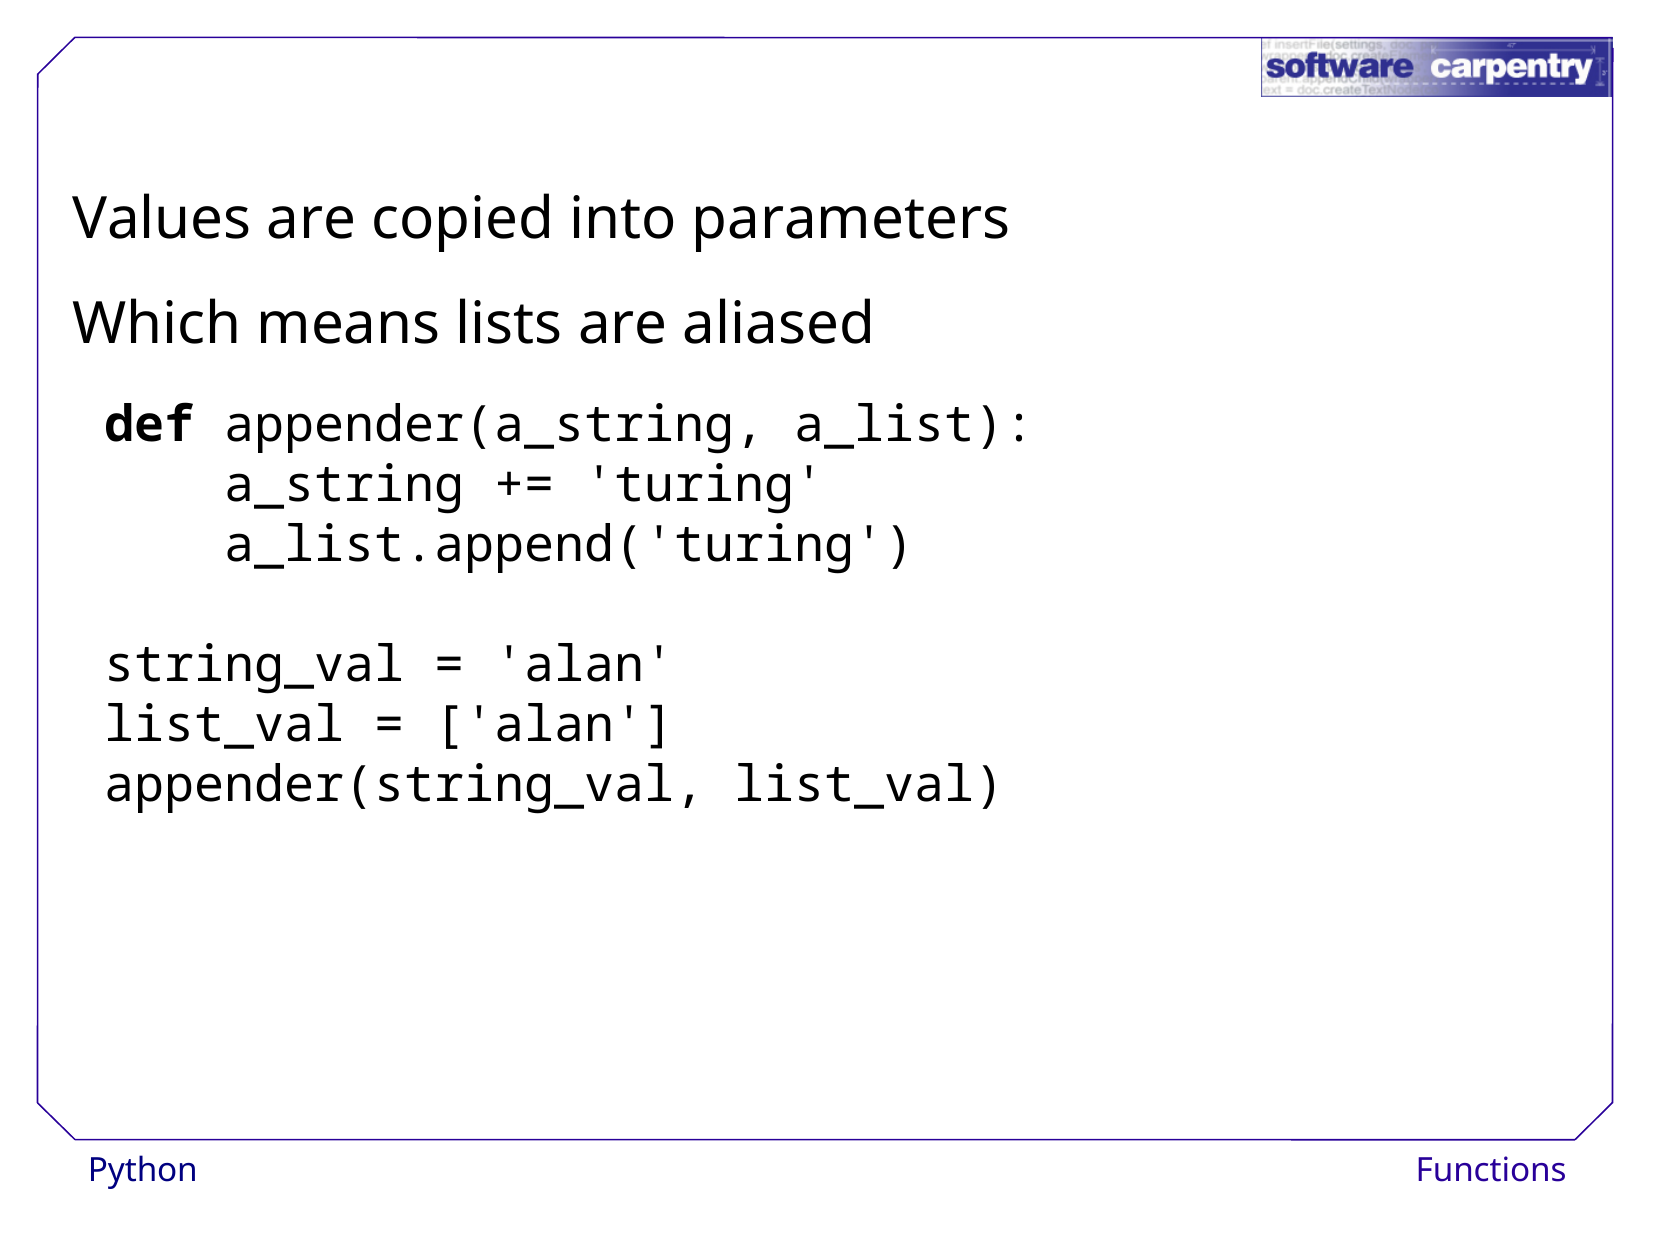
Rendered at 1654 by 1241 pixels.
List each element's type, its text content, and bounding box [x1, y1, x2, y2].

text_box Values are copied into parameters Which means lists are aliased [57, 137, 1175, 364]
picture [1261, 39, 1613, 97]
text_box def appender(a_string, a_list): a_string += 'turing' a_list.append('turing') string_val = 'alan' list_val = ['alan'] appender(string_val, list_val) [89, 383, 931, 1093]
